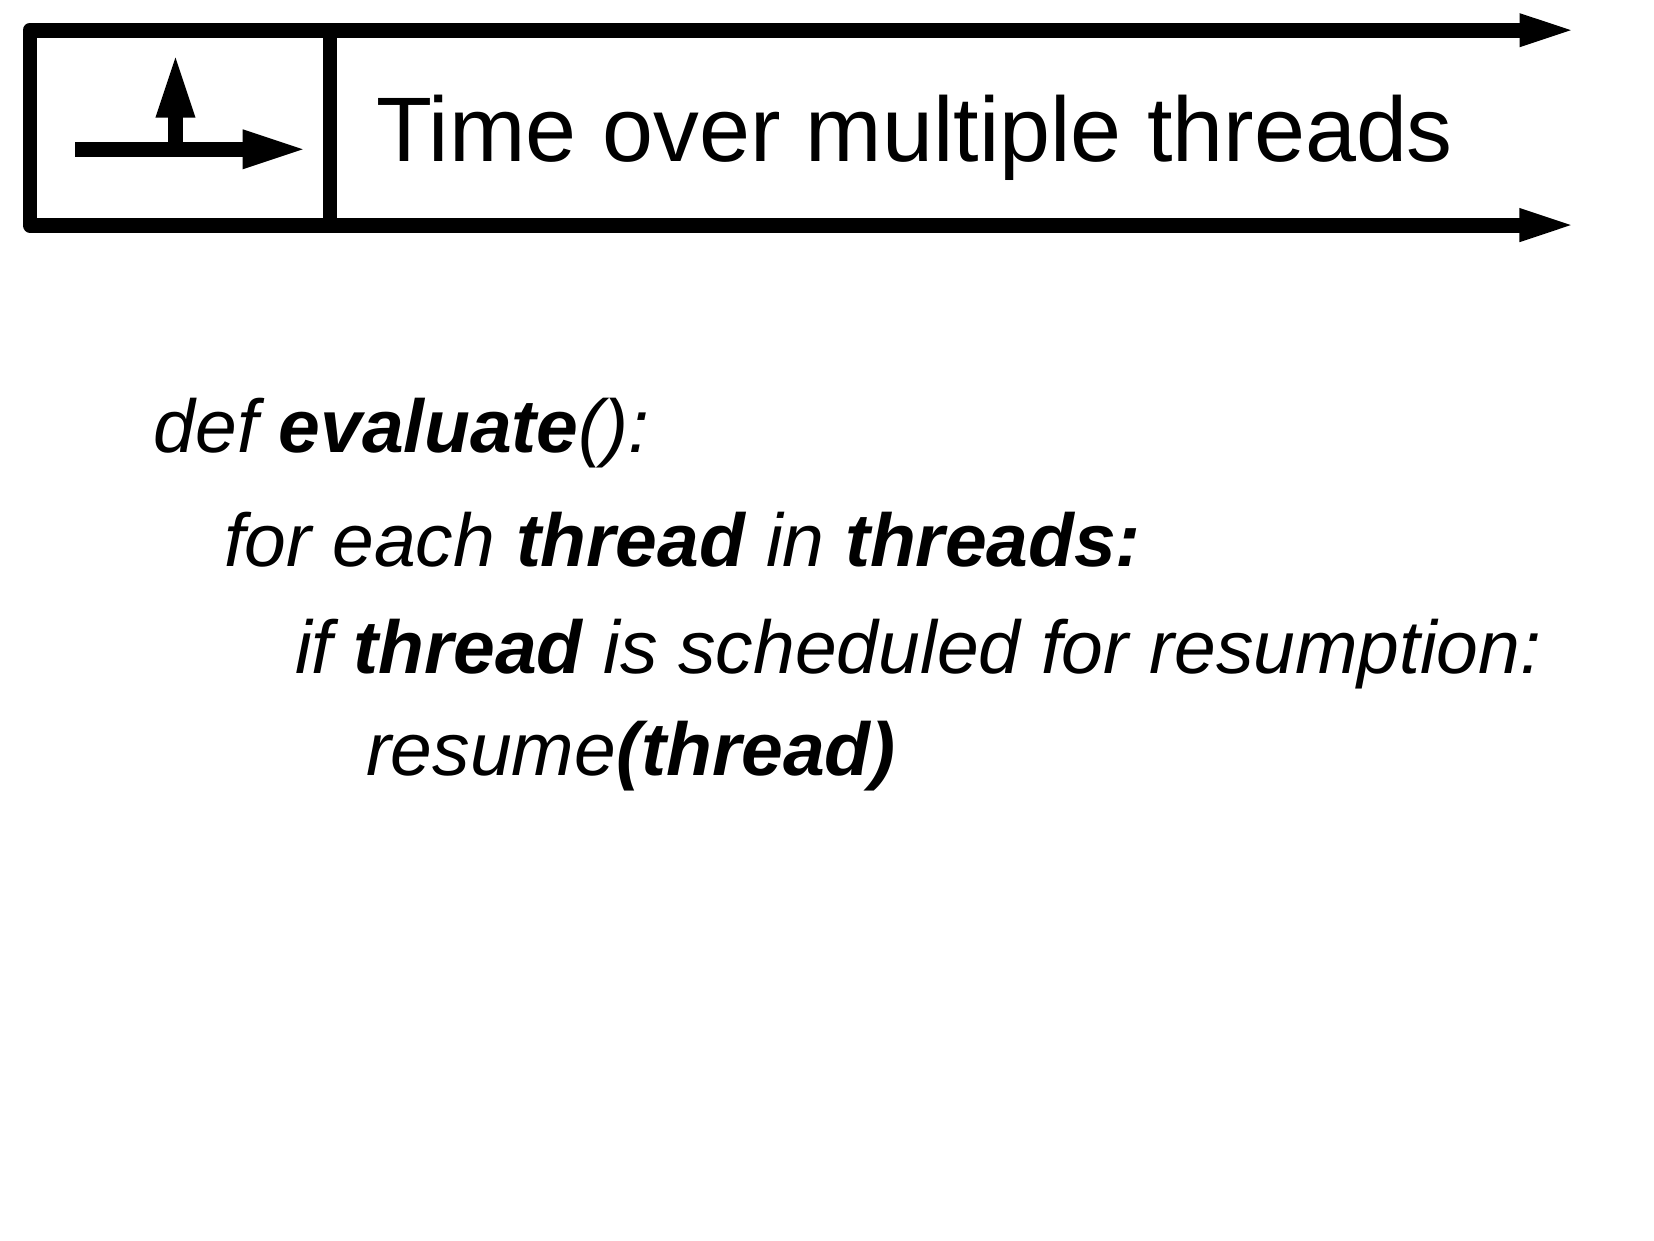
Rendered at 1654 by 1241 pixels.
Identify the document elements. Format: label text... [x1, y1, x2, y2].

title Time over multiple threads [337, 25, 1654, 233]
title Time over multiple threads [171, 38, 323, 218]
list def evaluate(): for each thread in threads: if thread is scheduled for resumption: resume(thread) [82, 384, 1591, 1100]
